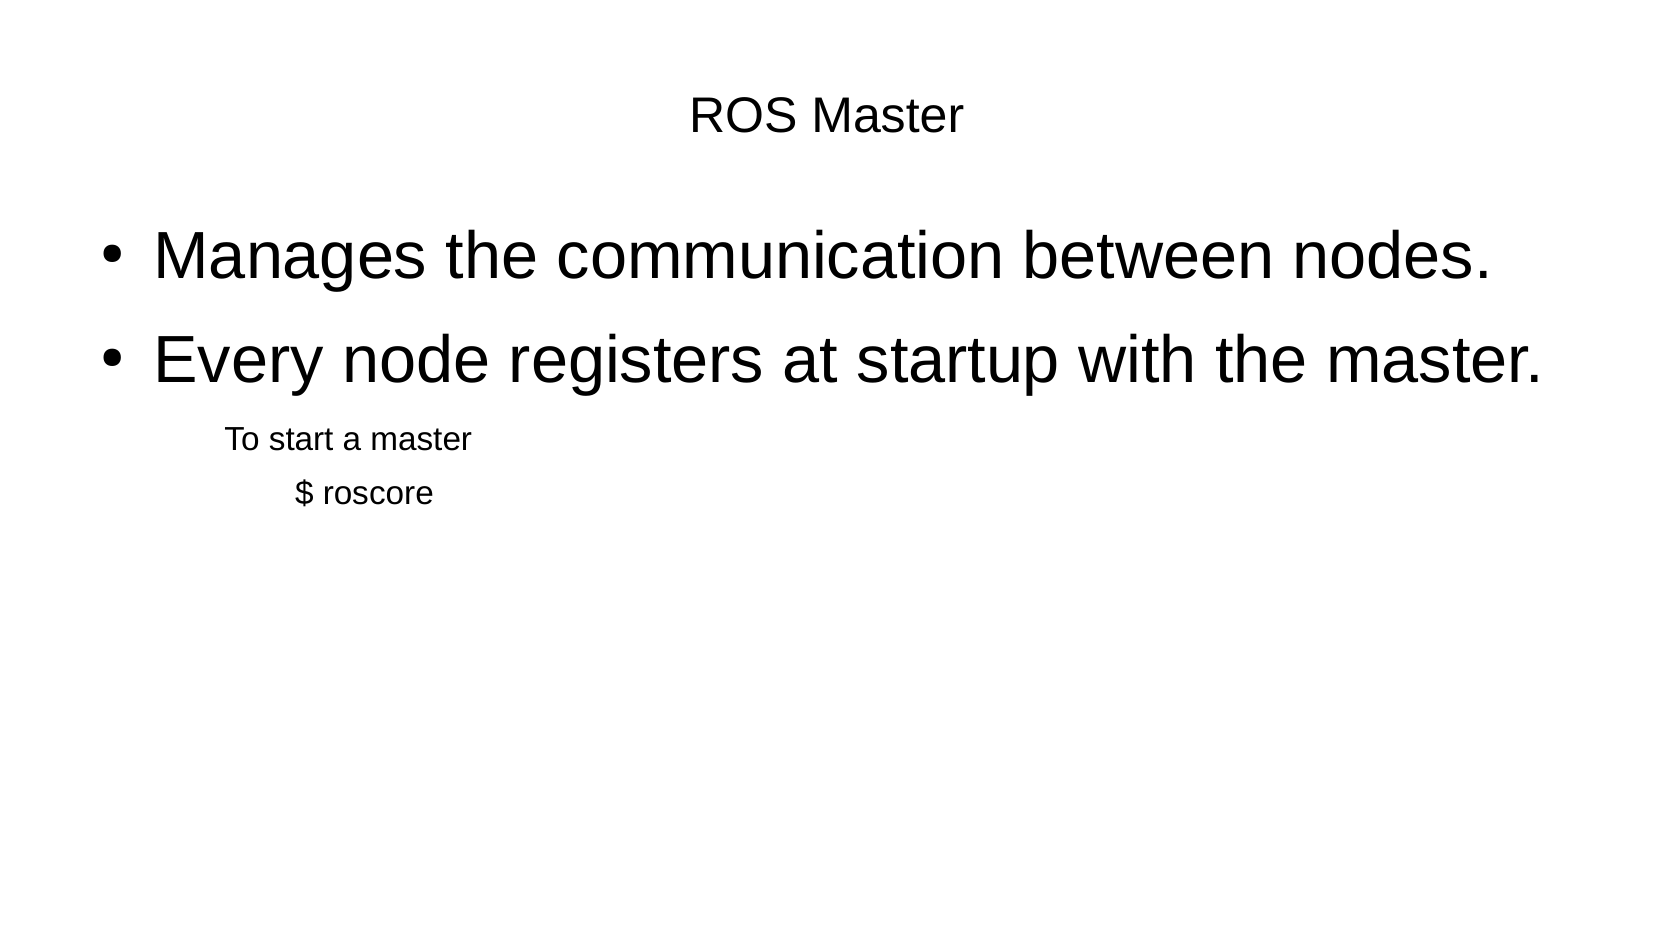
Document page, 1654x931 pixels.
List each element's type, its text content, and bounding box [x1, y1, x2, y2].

list Manages the communication between nodes. Every node registers at startup with the master. To start a master $ roscore [82, 217, 1571, 758]
title ROS Master [82, 37, 1571, 193]
